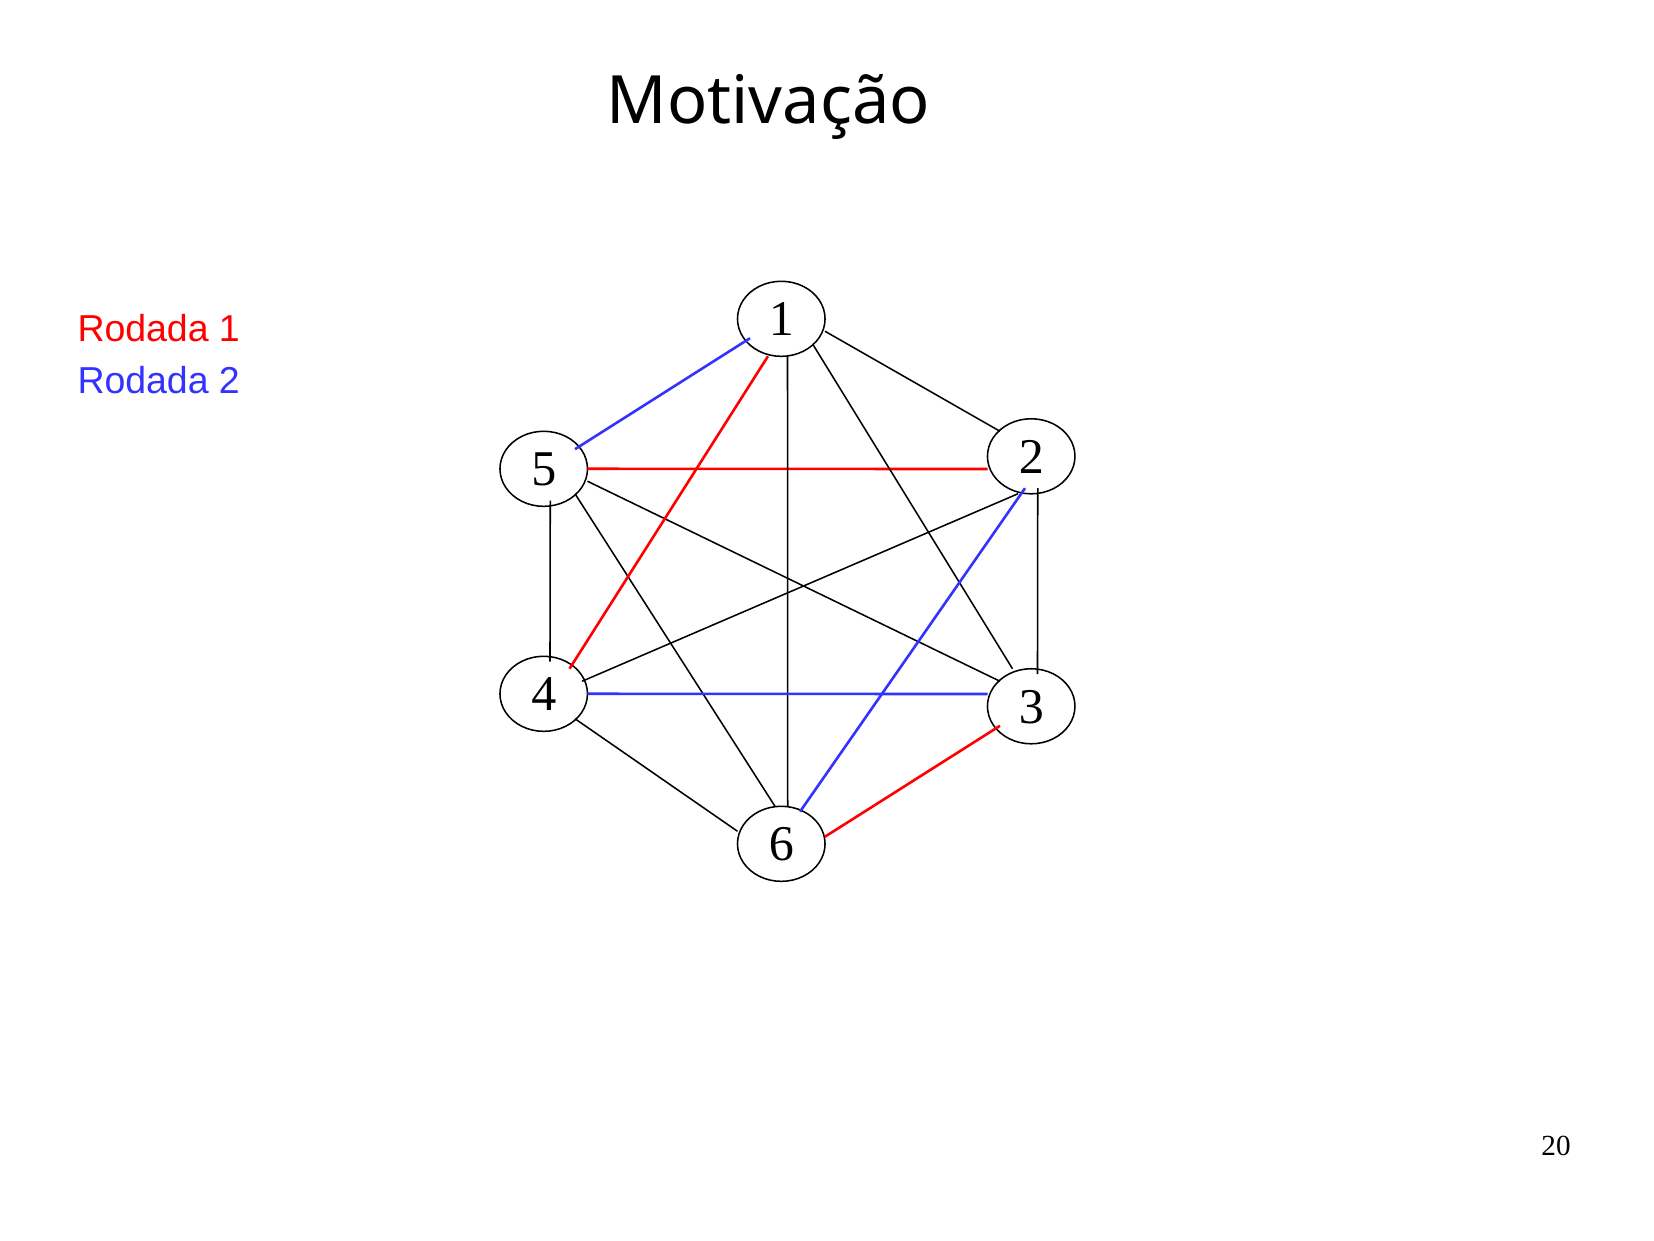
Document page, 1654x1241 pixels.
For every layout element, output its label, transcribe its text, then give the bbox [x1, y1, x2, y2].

text_box 2 [987, 418, 1075, 494]
text_box 4 [499, 656, 588, 732]
text_box 6 [737, 806, 826, 882]
text_box 5 [499, 431, 588, 507]
text_box 3 [987, 668, 1075, 744]
text_box 1 [737, 281, 826, 357]
text_box Rodada 2 [62, 352, 255, 410]
text_box Rodada 1 [62, 300, 255, 352]
text_box Motivação [237, 45, 1300, 150]
